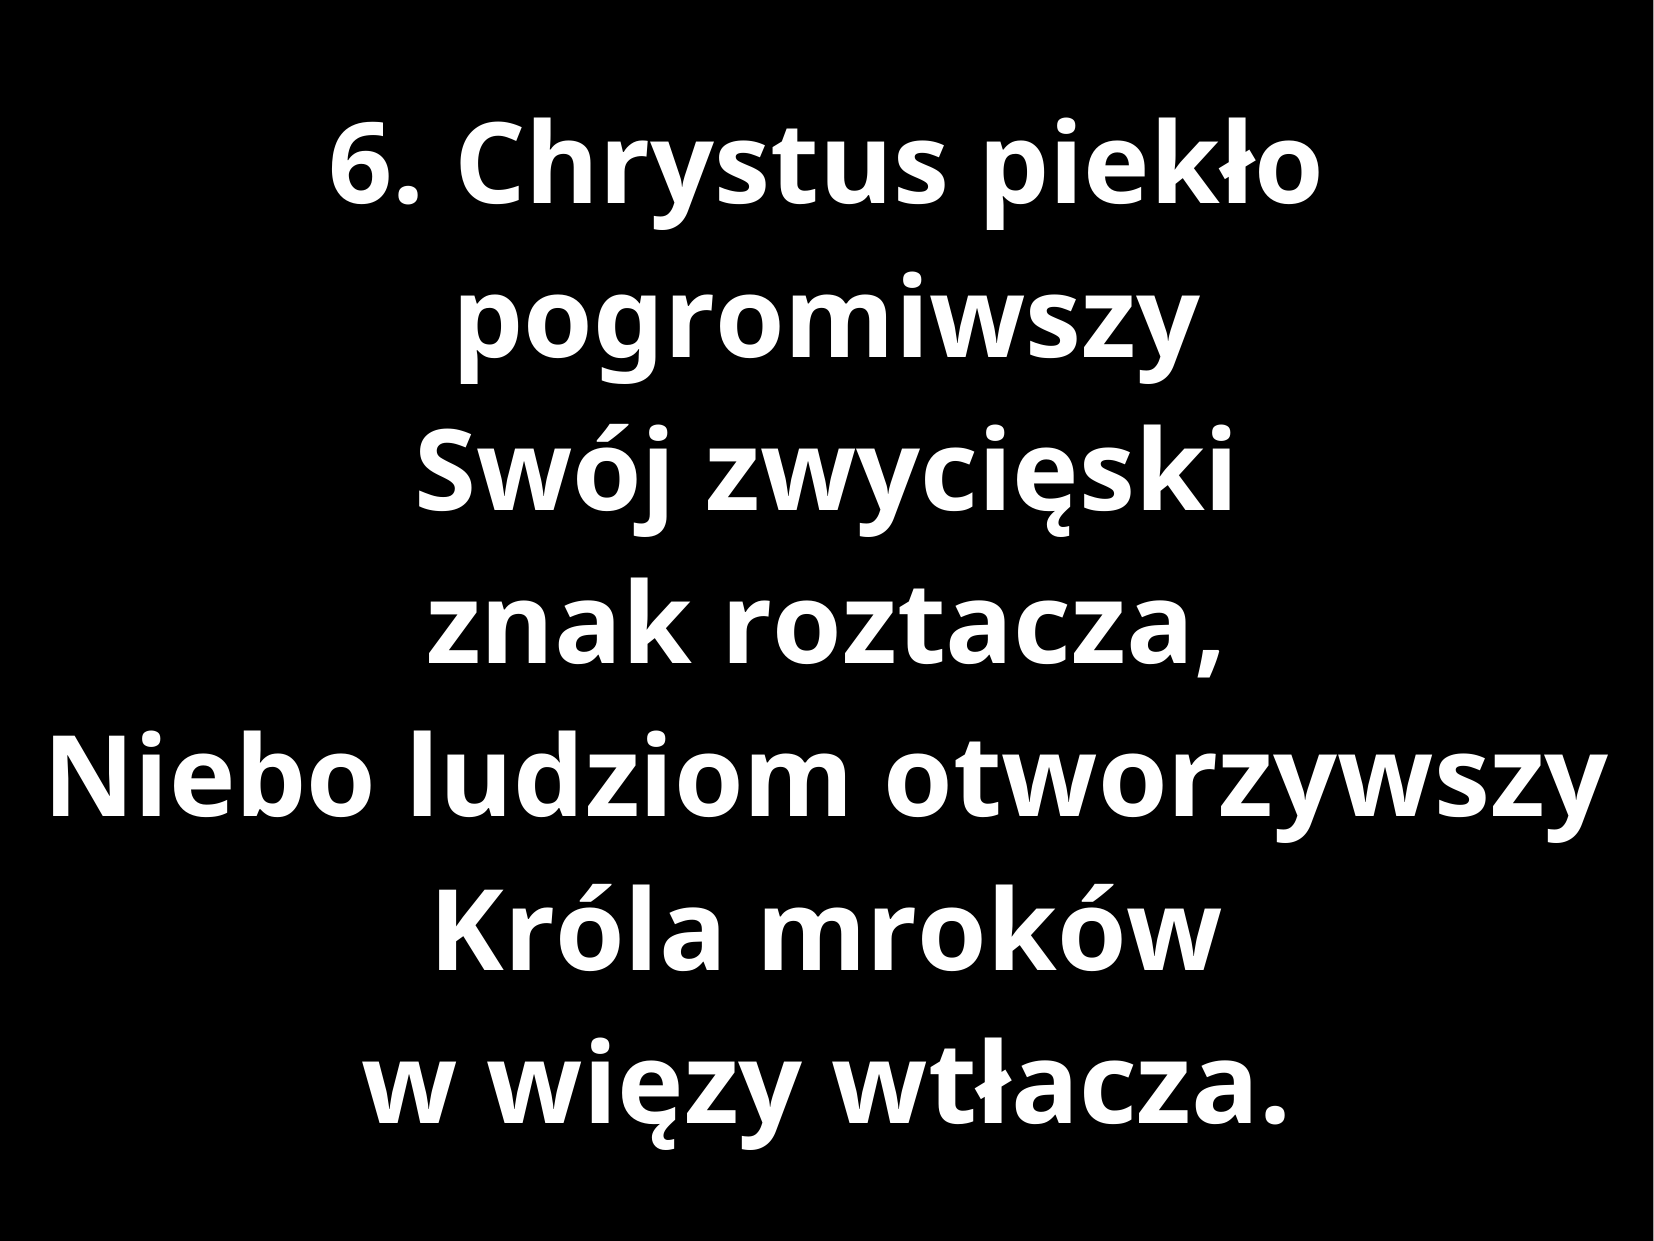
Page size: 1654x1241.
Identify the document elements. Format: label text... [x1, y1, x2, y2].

title 6. Chrystus piekło pogromiwszy Swój zwycięski znak roztacza, Niebo ludziom otworzywszy Króla mroków w więzy wtłacza. [0, 0, 1654, 1241]
